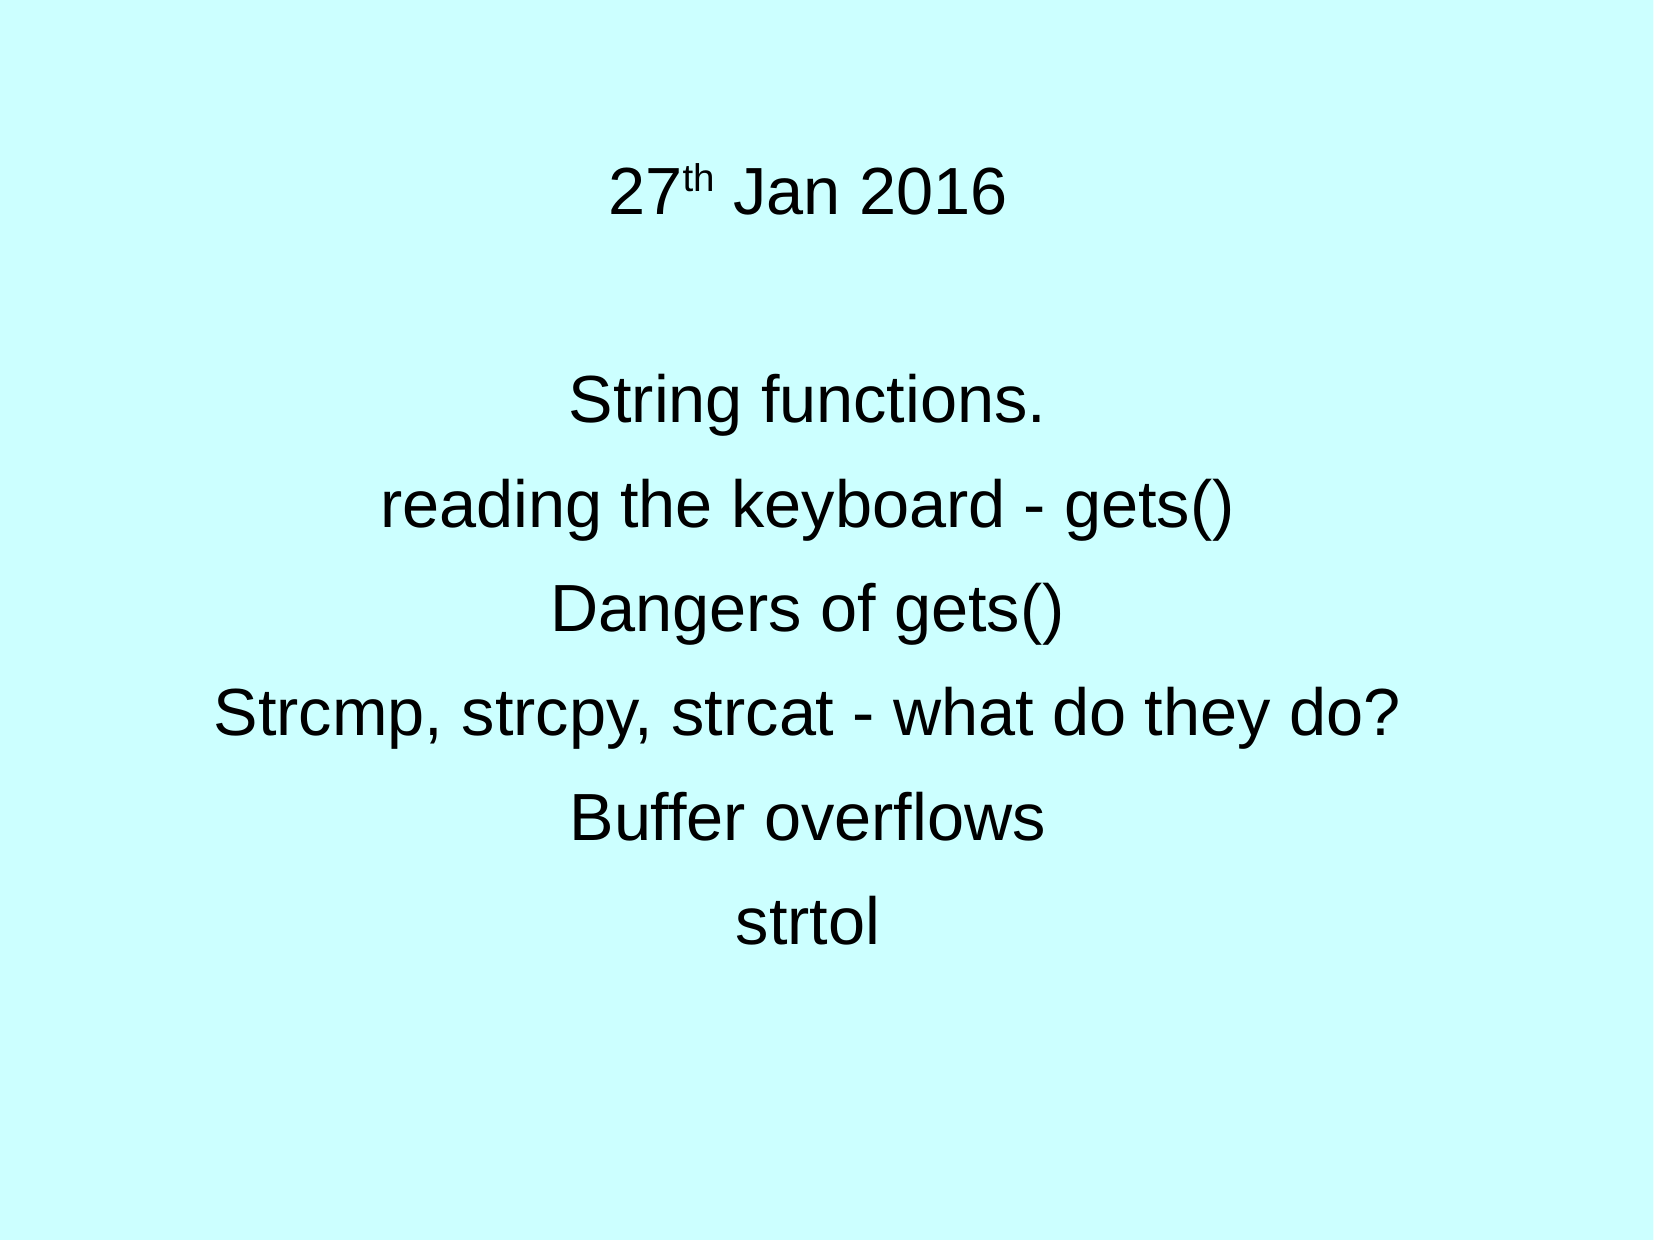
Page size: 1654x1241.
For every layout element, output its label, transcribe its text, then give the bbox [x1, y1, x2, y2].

list 27th Jan 2016 String functions. reading the keyboard - gets() Dangers of gets() Strcmp, strcpy, strcat - what do they do? Buffer overflows strtol [80, 49, 1536, 1170]
